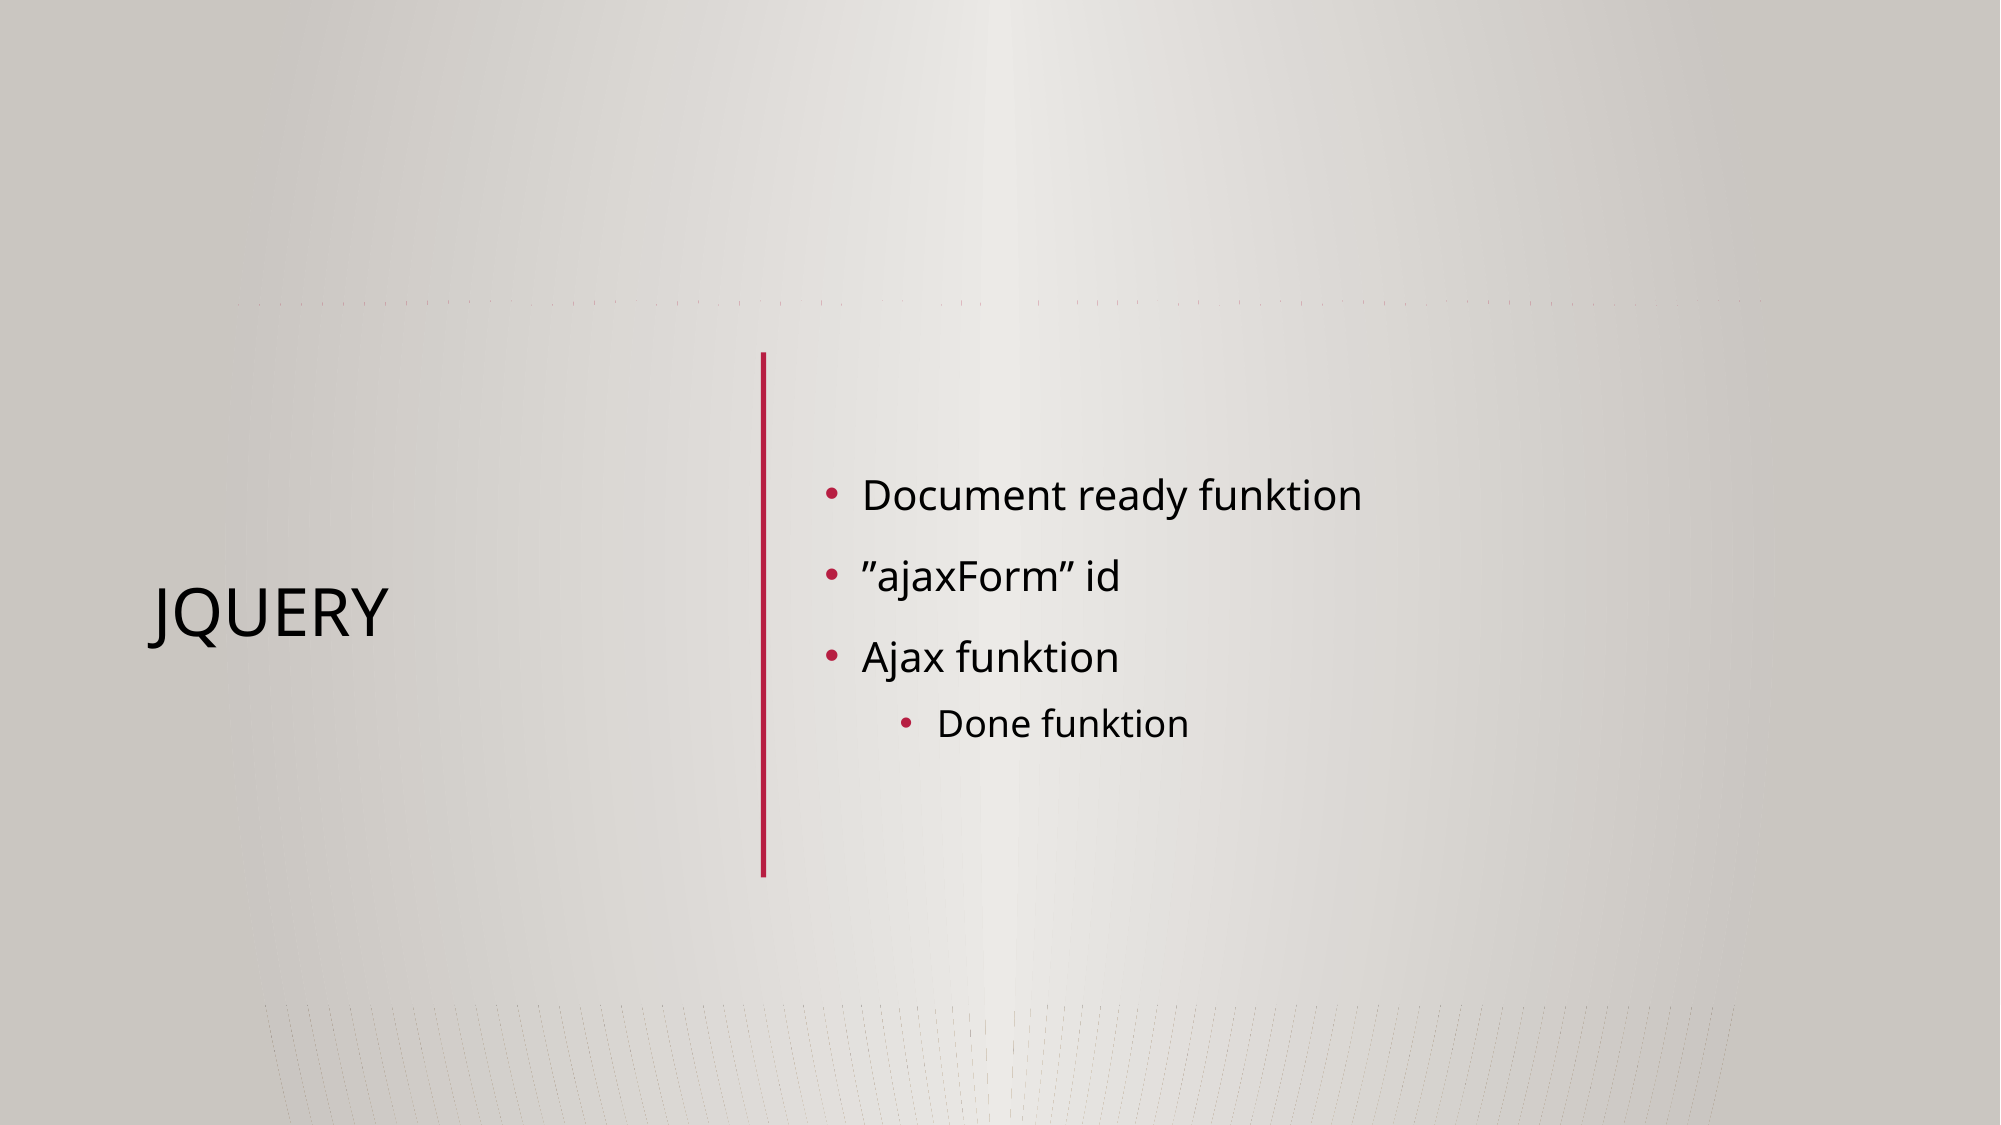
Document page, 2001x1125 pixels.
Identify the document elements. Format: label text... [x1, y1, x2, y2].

title jQuery [138, 262, 720, 968]
list Document ready funktion ”ajaxForm” id Ajax funktion Done funktion [809, 329, 1816, 1035]
text_box [0, 0, 2000, 1125]
